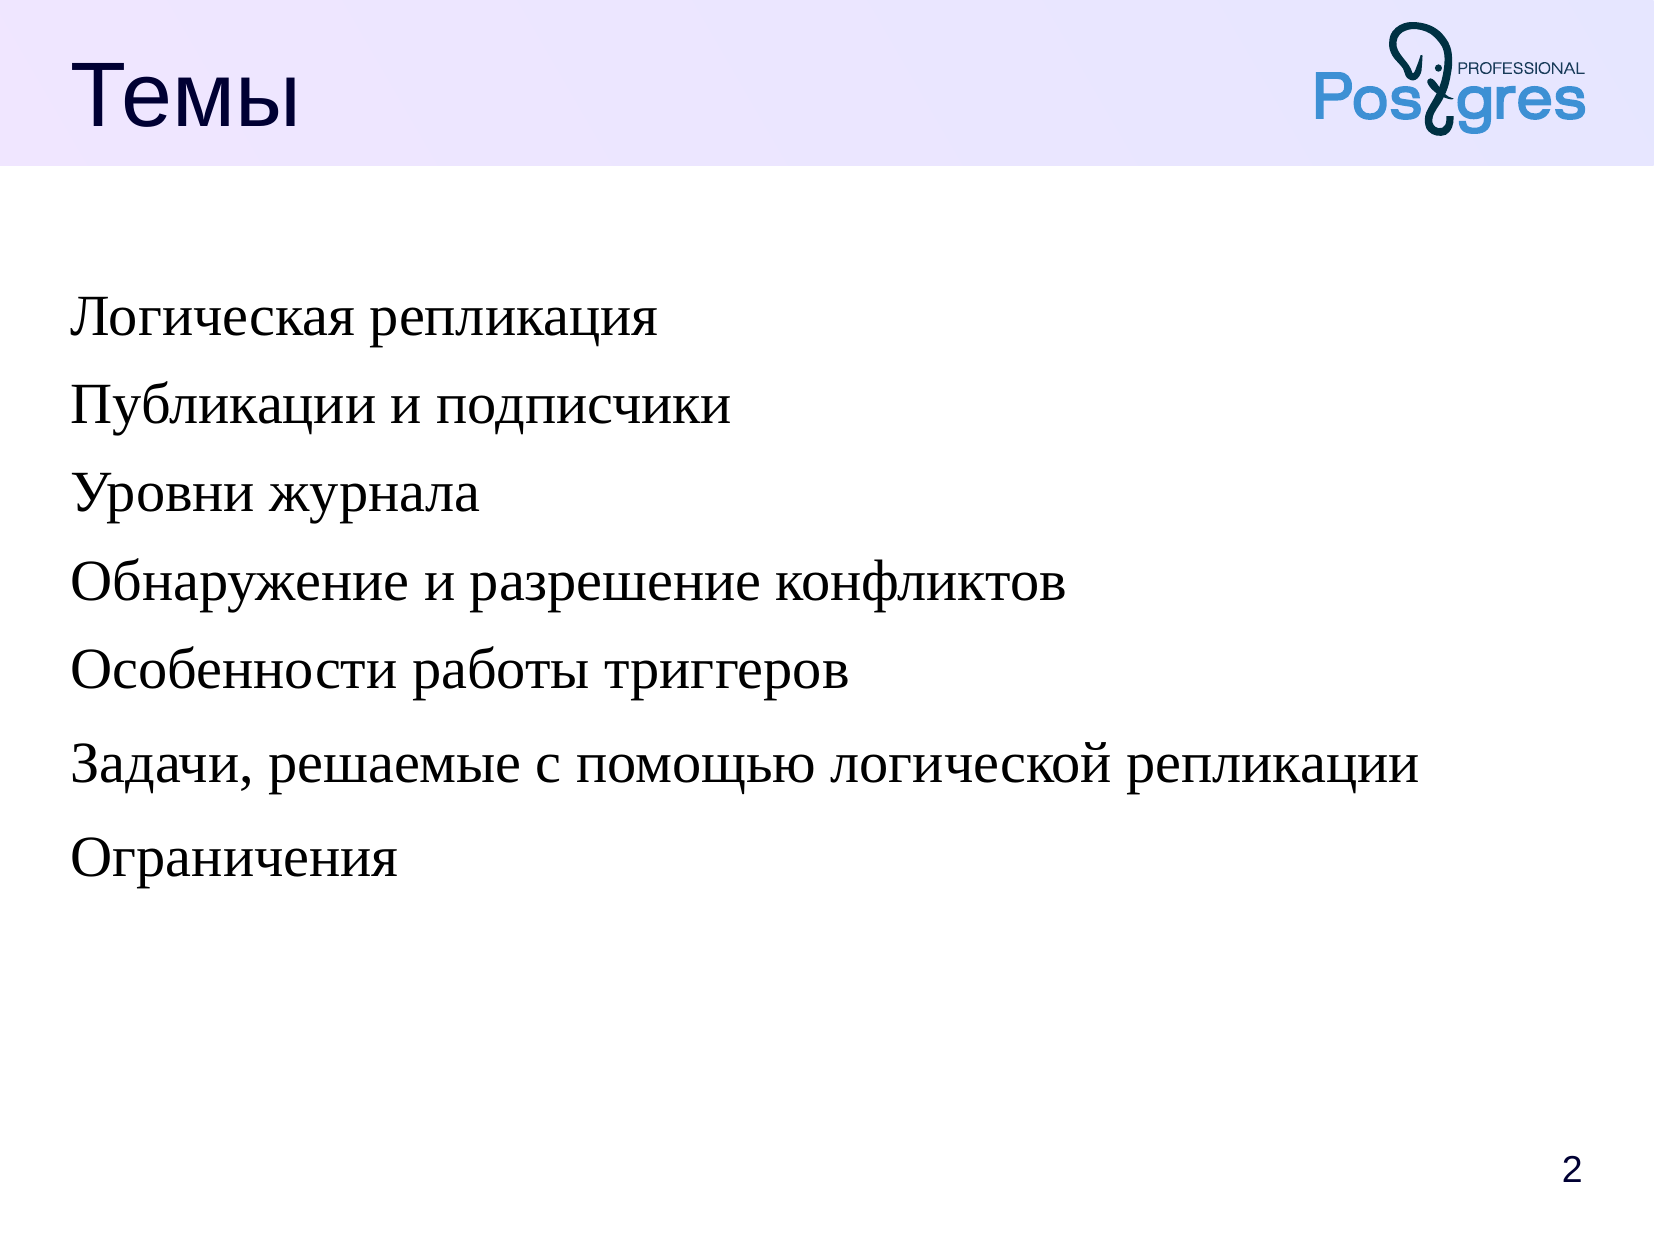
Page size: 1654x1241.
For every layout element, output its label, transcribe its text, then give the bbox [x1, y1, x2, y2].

title Темы [70, 43, 1241, 147]
list Логическая репликация Публикации и подписчики Уровни журнала Обнаружение и разрешение конфликтов Особенности работы триггеров Задачи, решаемые с помощью логической репликации Ограничения [70, 283, 1583, 1141]
